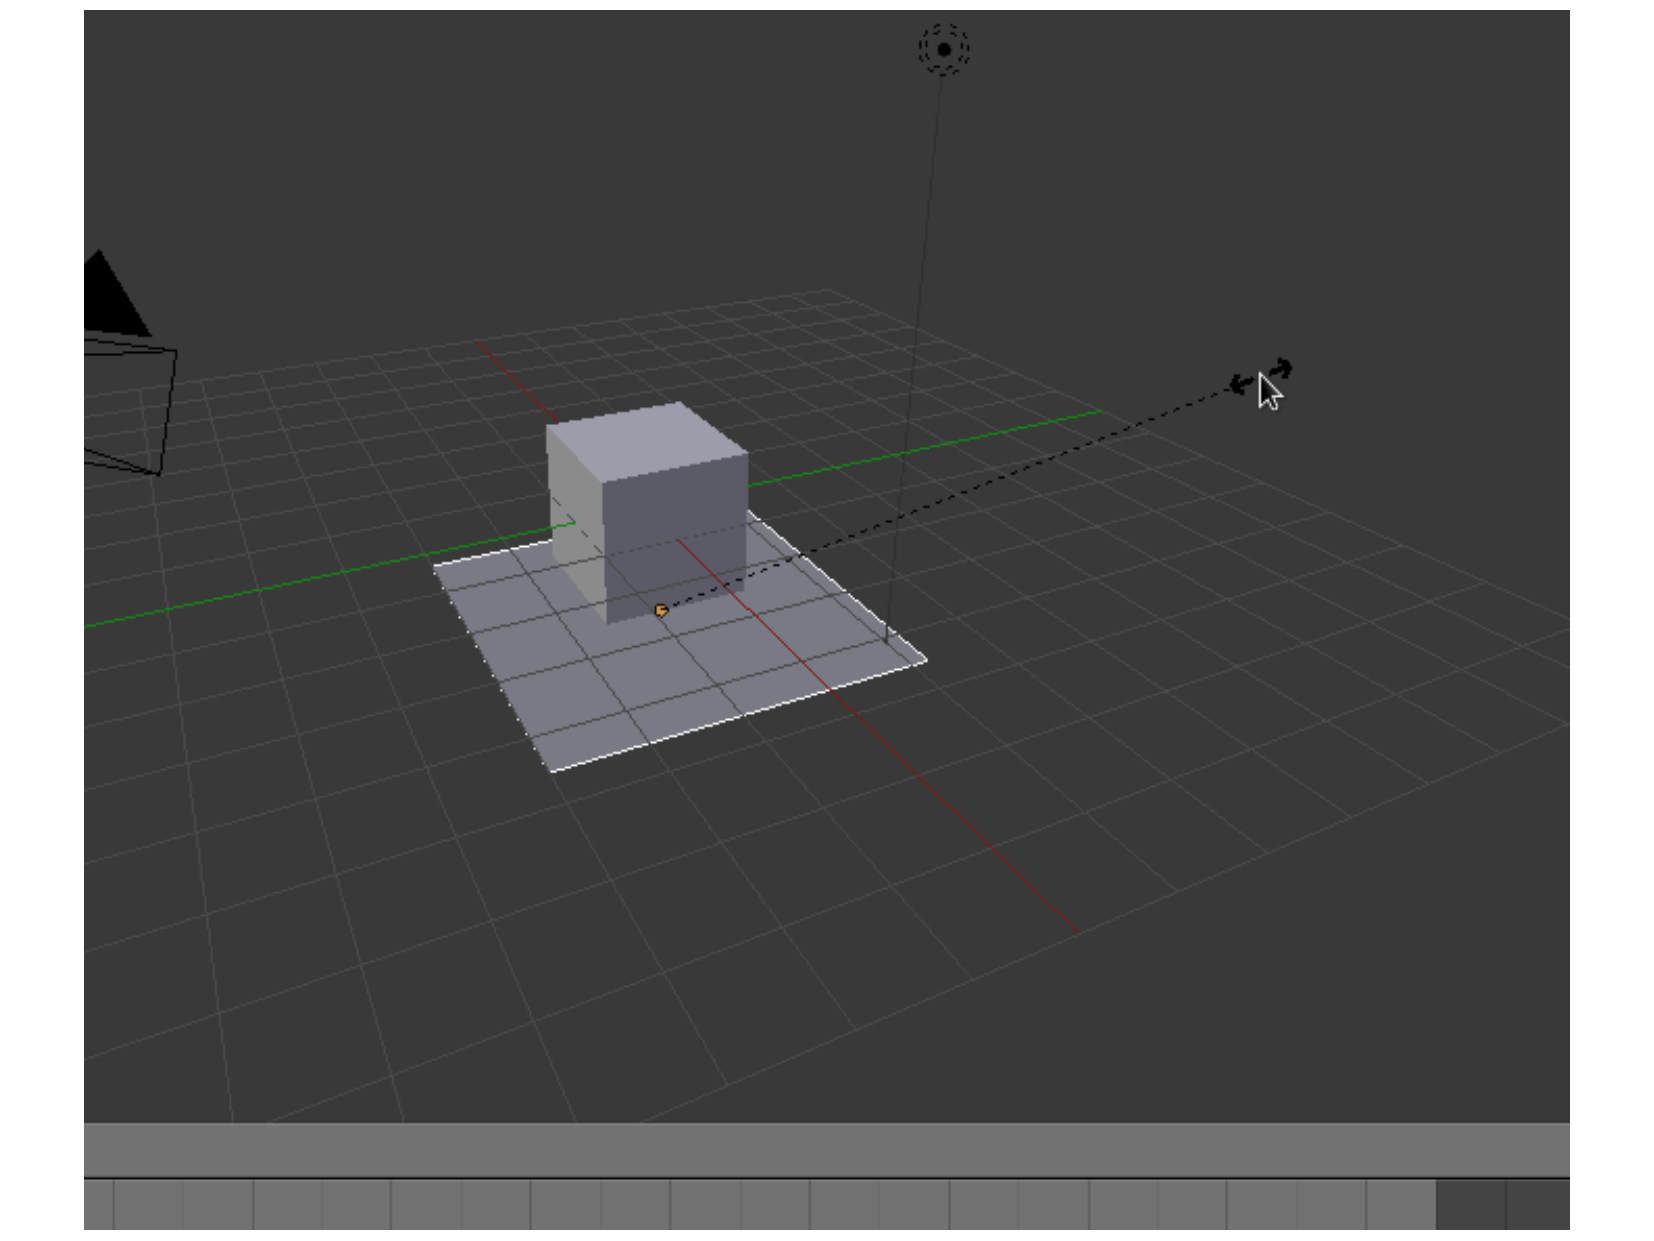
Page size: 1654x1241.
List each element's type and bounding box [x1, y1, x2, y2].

picture [84, 10, 1570, 1230]
